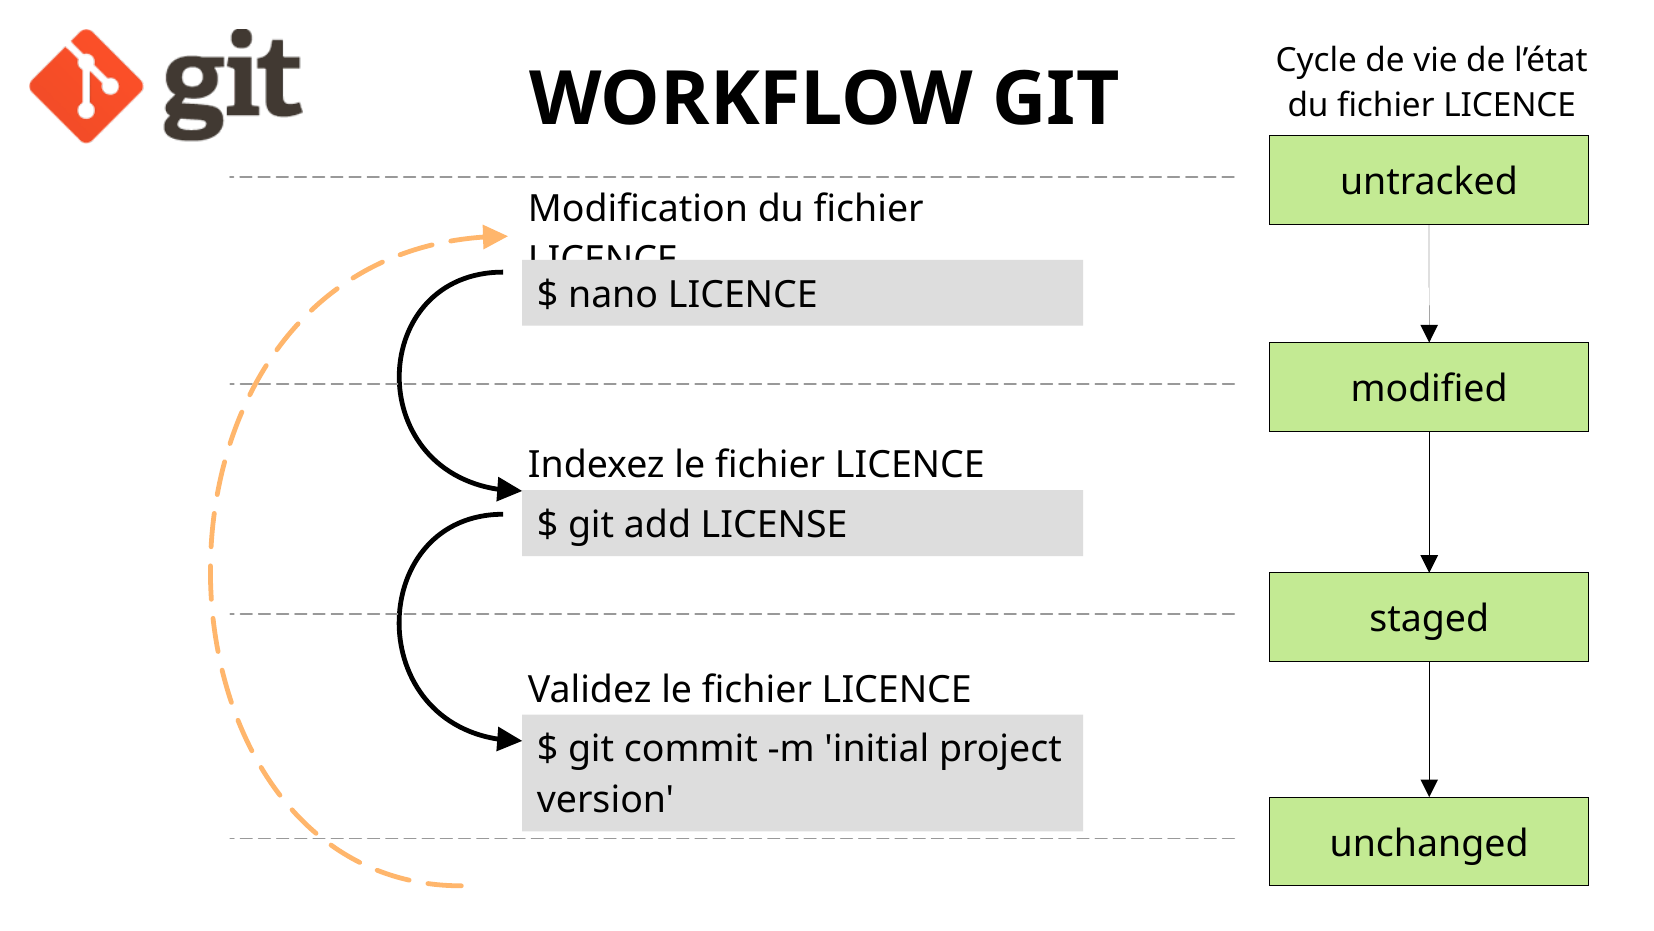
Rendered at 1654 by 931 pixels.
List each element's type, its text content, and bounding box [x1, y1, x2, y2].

text_box modified [1269, 342, 1589, 432]
text_box WORKFLOW Git [532, 37, 1117, 153]
text_box $ git commit -m 'initial project version' [522, 714, 1084, 814]
text_box unchanged [1269, 797, 1589, 886]
text_box staged [1269, 572, 1589, 662]
text_box Cycle de vie de l’état du fichier LICENCE [1240, 28, 1625, 119]
picture [29, 29, 303, 144]
text_box Modification du fichier LICENCE [522, 195, 1087, 271]
text_box $ git add LICENSE [522, 490, 1084, 548]
text_box Indexez le fichier LICENCE [522, 425, 1087, 501]
text_box Validez le fichier LICENCE [522, 650, 1087, 725]
text_box $ nano LICENCE [522, 259, 1084, 317]
text_box untracked [1269, 135, 1589, 225]
